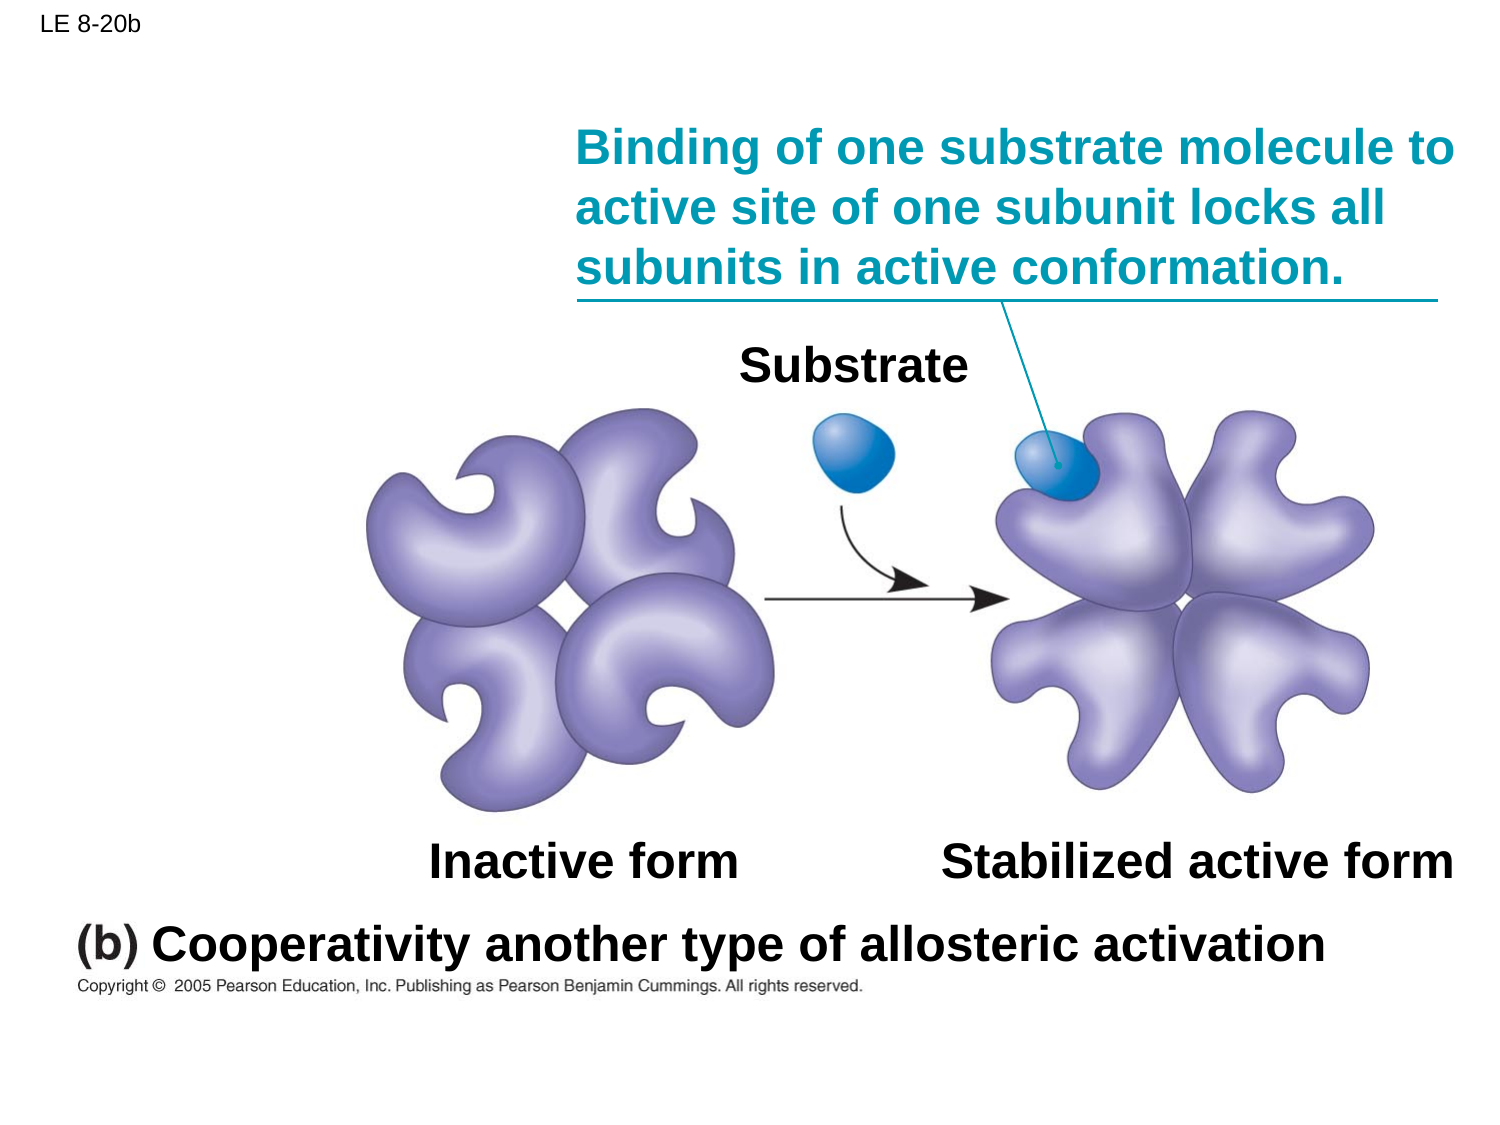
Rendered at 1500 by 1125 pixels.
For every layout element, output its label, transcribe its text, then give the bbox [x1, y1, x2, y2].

text_box Stabilized active form [940, 828, 1462, 904]
text_box Binding of one substrate molecule to active site of one subunit locks all subunits in active conformation. [575, 114, 1486, 297]
text_box Substrate [738, 332, 986, 400]
text_box Inactive form [428, 828, 787, 906]
title LE 8-20b [24, 0, 351, 51]
picture [49, 120, 1450, 1004]
text_box Cooperativity another type of allosteric activation [151, 911, 1336, 985]
